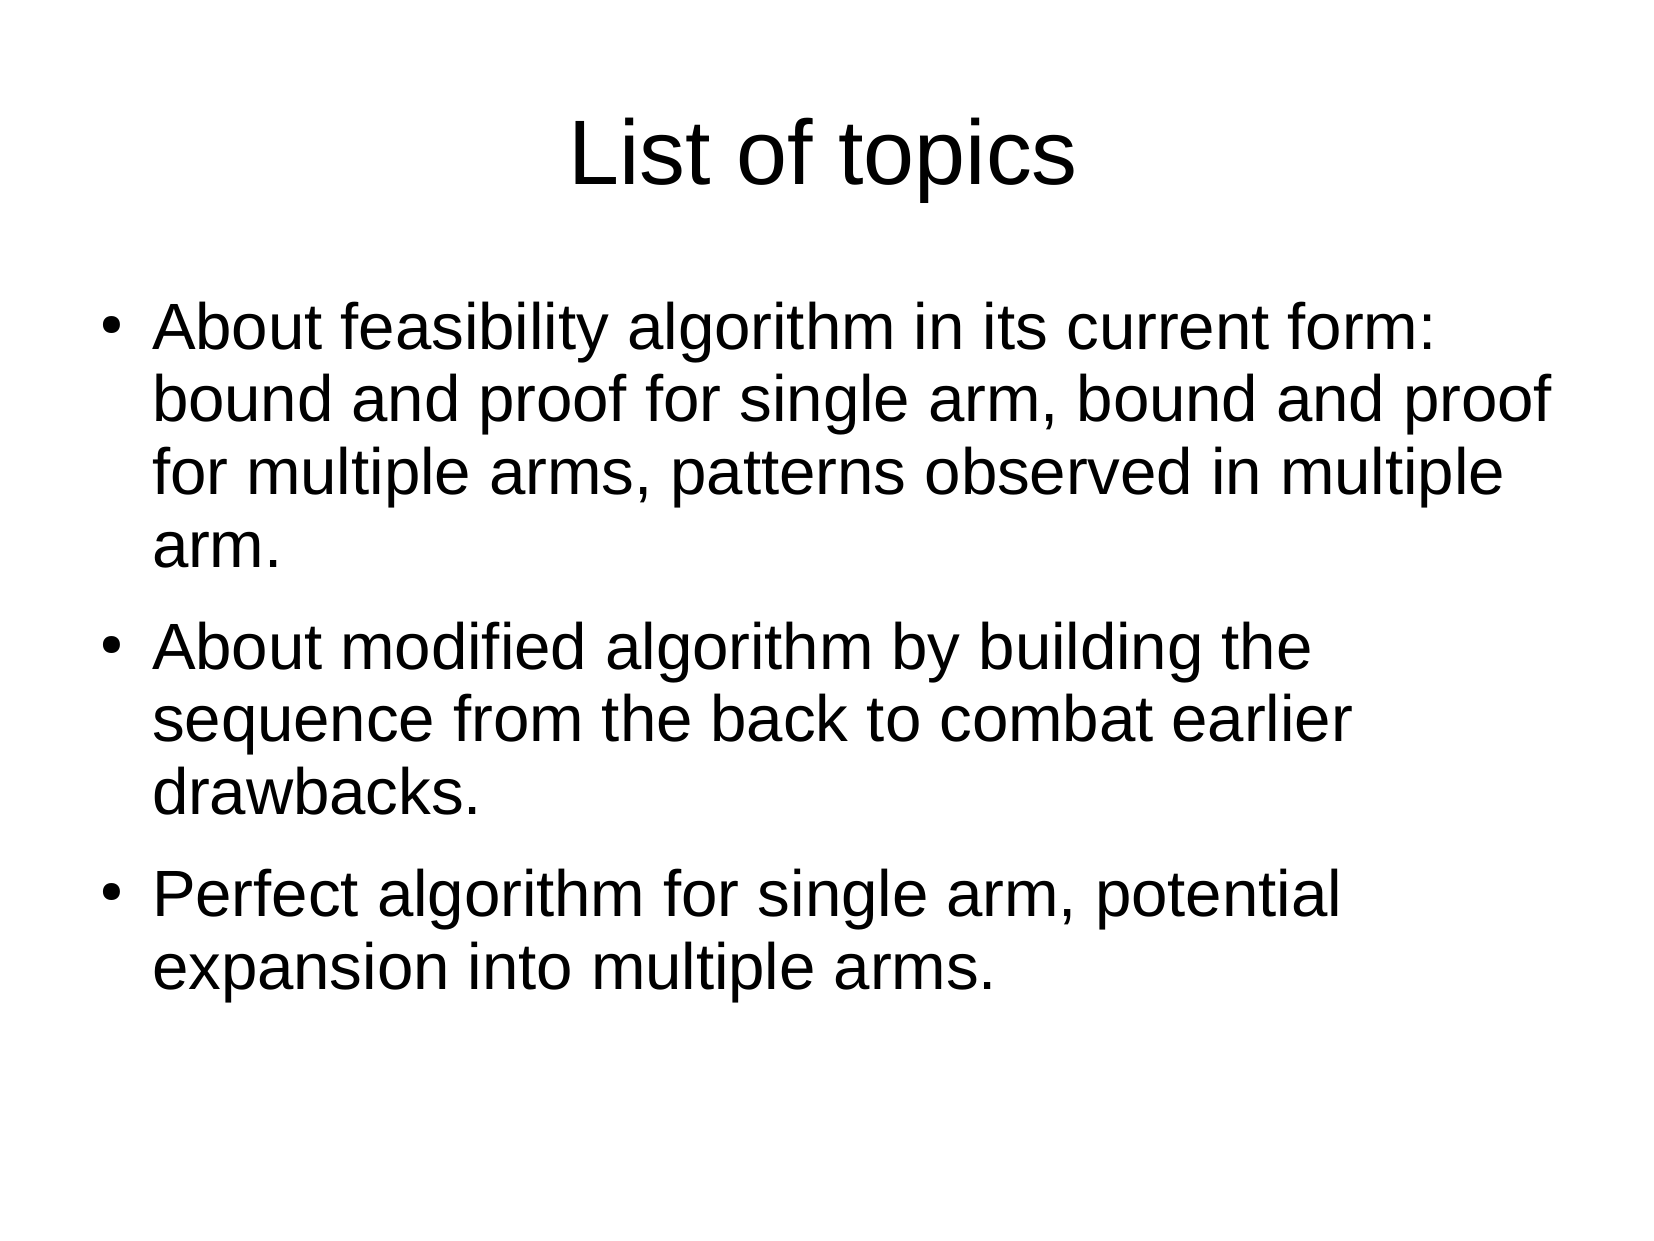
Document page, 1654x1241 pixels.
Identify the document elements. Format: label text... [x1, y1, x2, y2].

list About feasibility algorithm in its current form: bound and proof for single arm, bound and proof for multiple arms, patterns observed in multiple arm. About modified algorithm by building the sequence from the back to combat earlier drawbacks. Perfect algorithm for single arm, potential expansion into multiple arms. [82, 290, 1571, 1010]
title List of topics [82, 49, 1571, 257]
